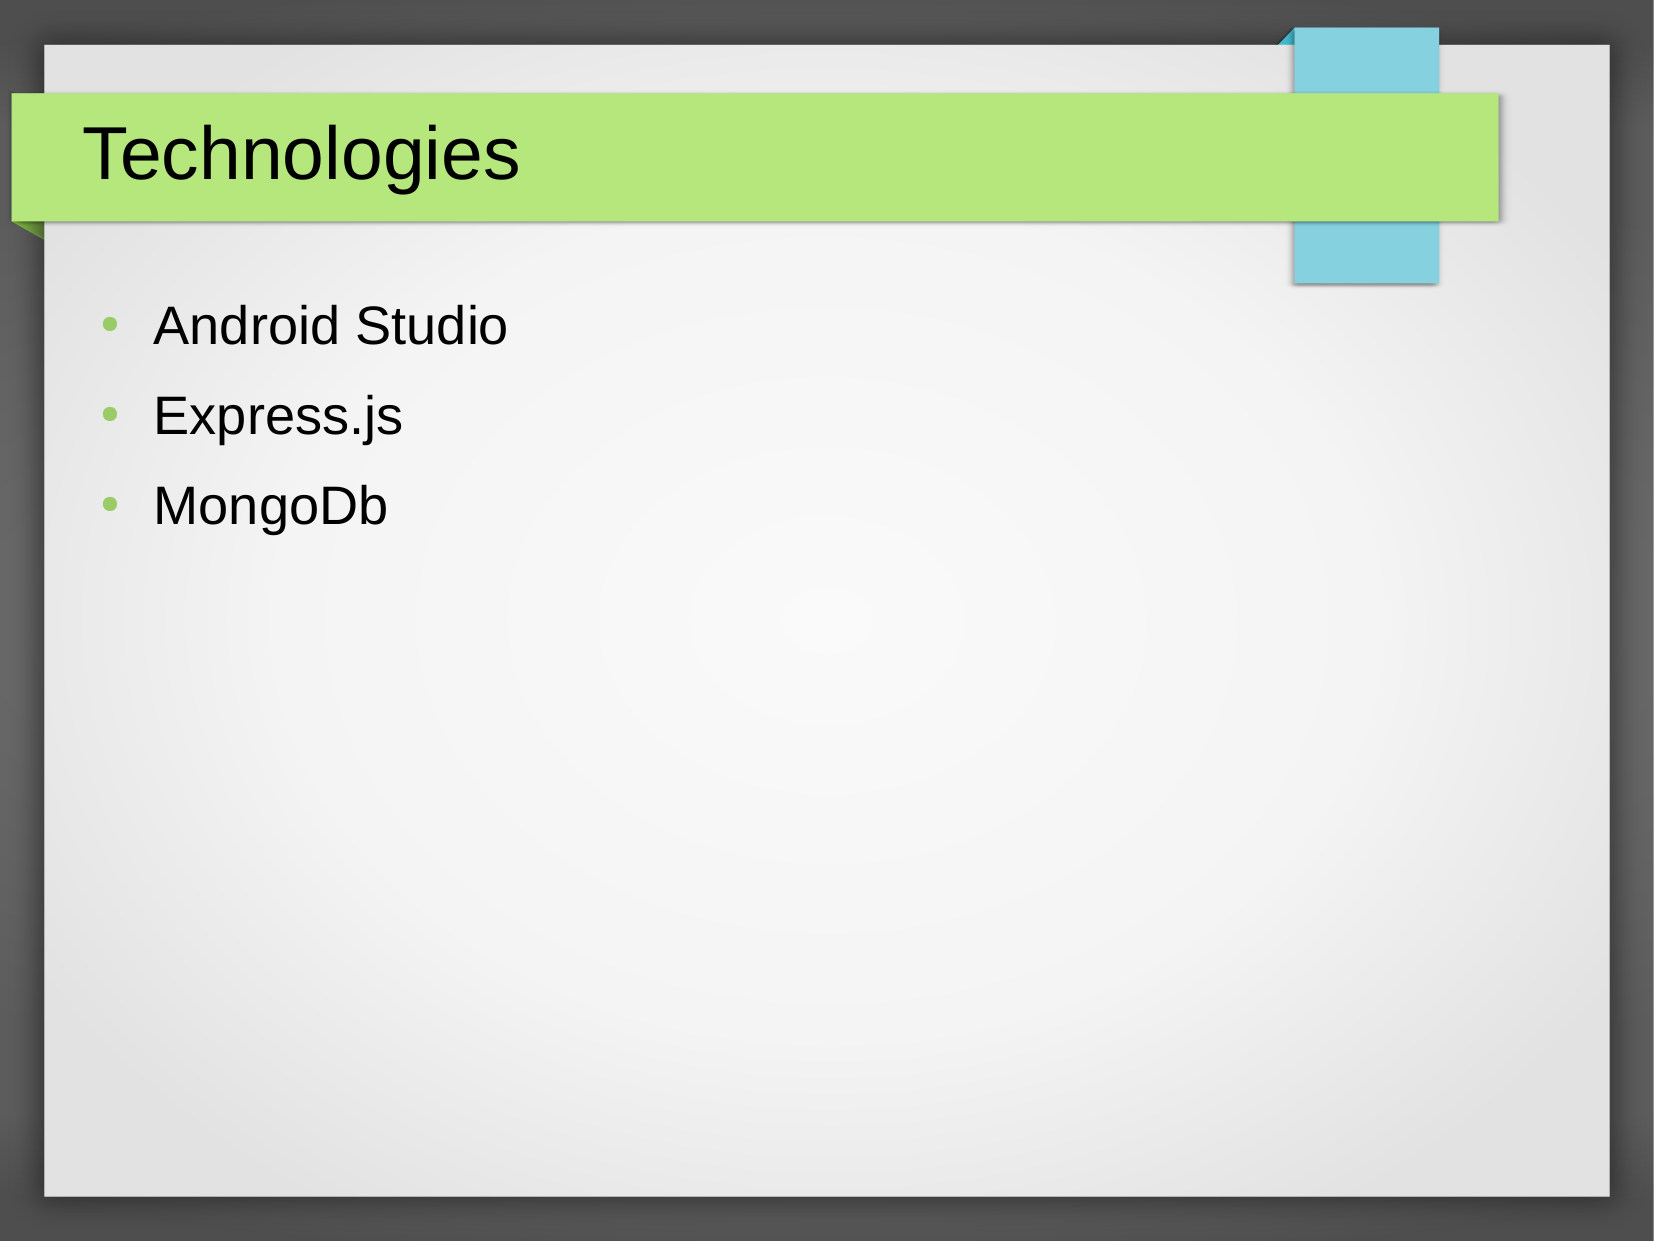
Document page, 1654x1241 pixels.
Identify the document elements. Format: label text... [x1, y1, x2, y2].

picture [0, 0, 1654, 1241]
list Android Studio Express.js MongoDb [82, 295, 1571, 1015]
title Technologies [82, 94, 1264, 213]
